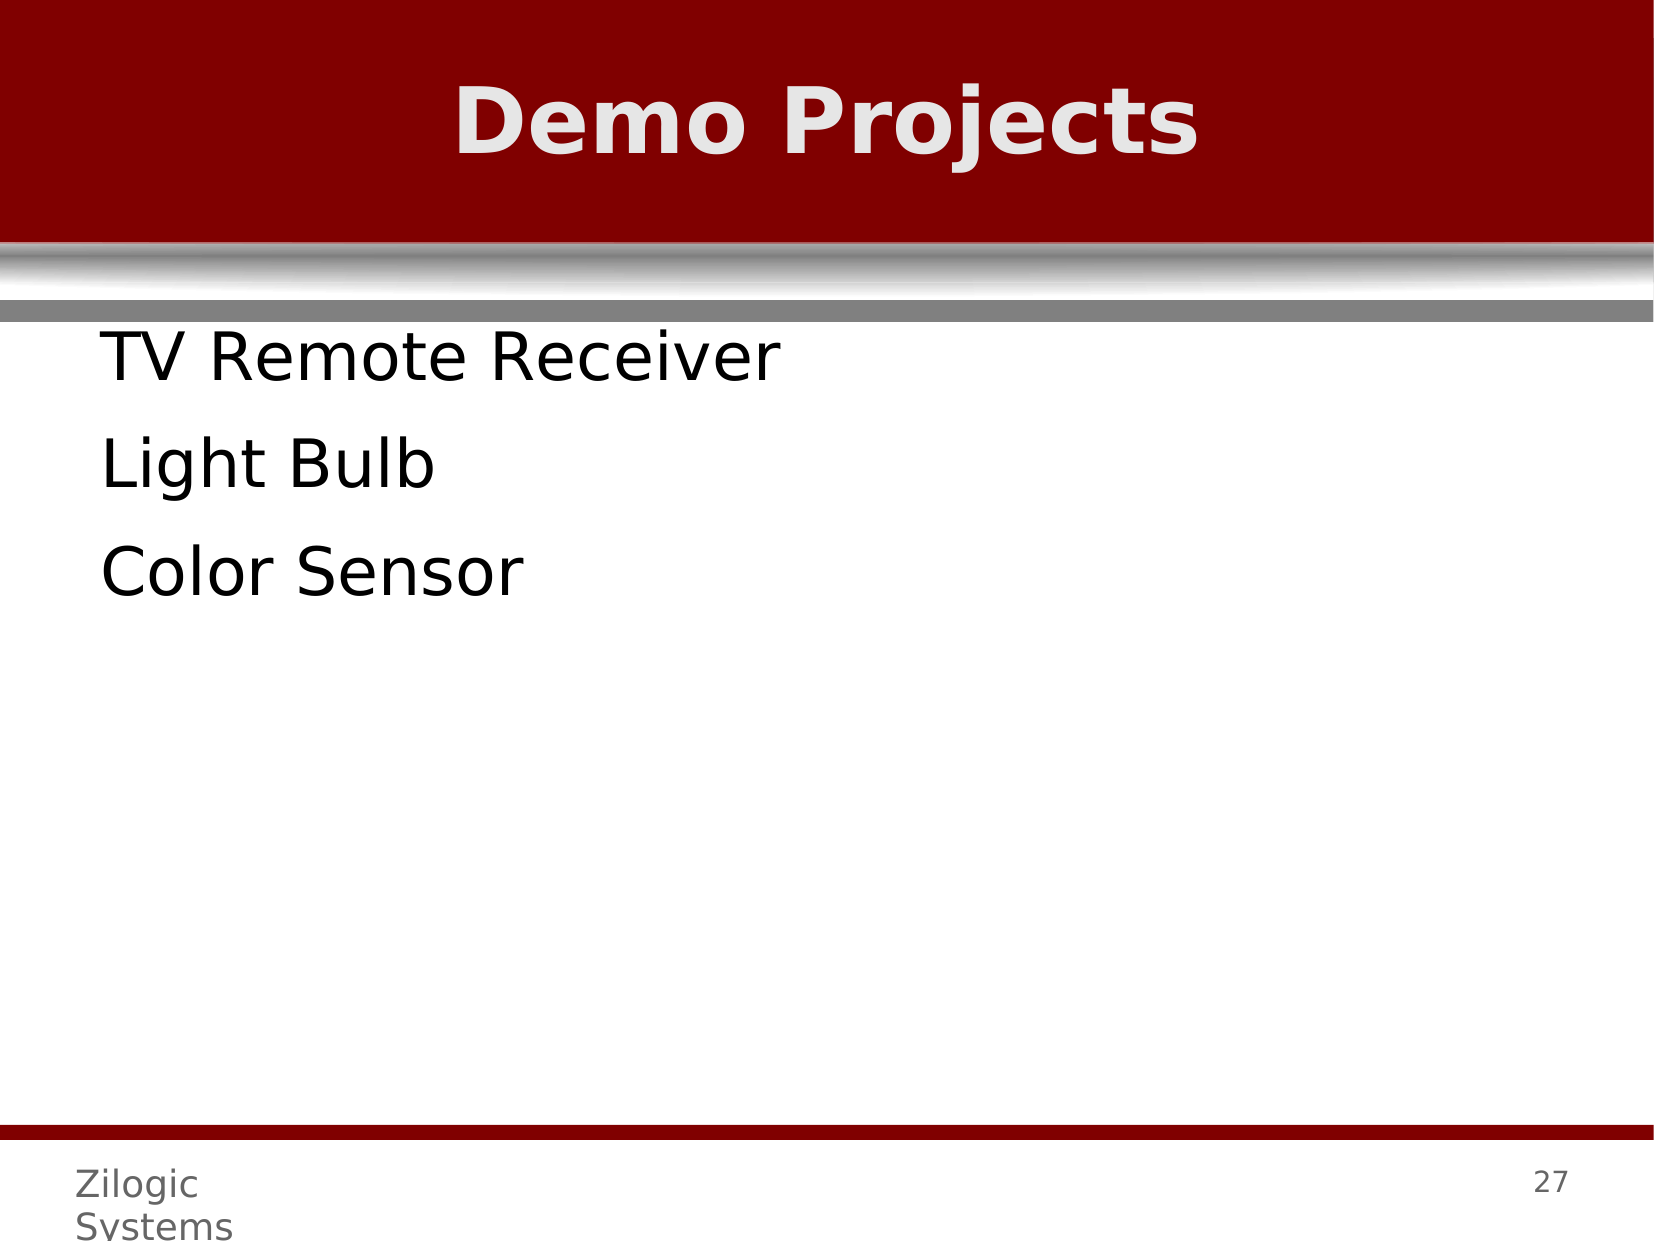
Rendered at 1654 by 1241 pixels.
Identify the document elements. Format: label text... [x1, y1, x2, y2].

list TV Remote Receiver Light Bulb Color Sensor [82, 318, 1571, 1109]
title Demo Projects [82, 18, 1571, 226]
